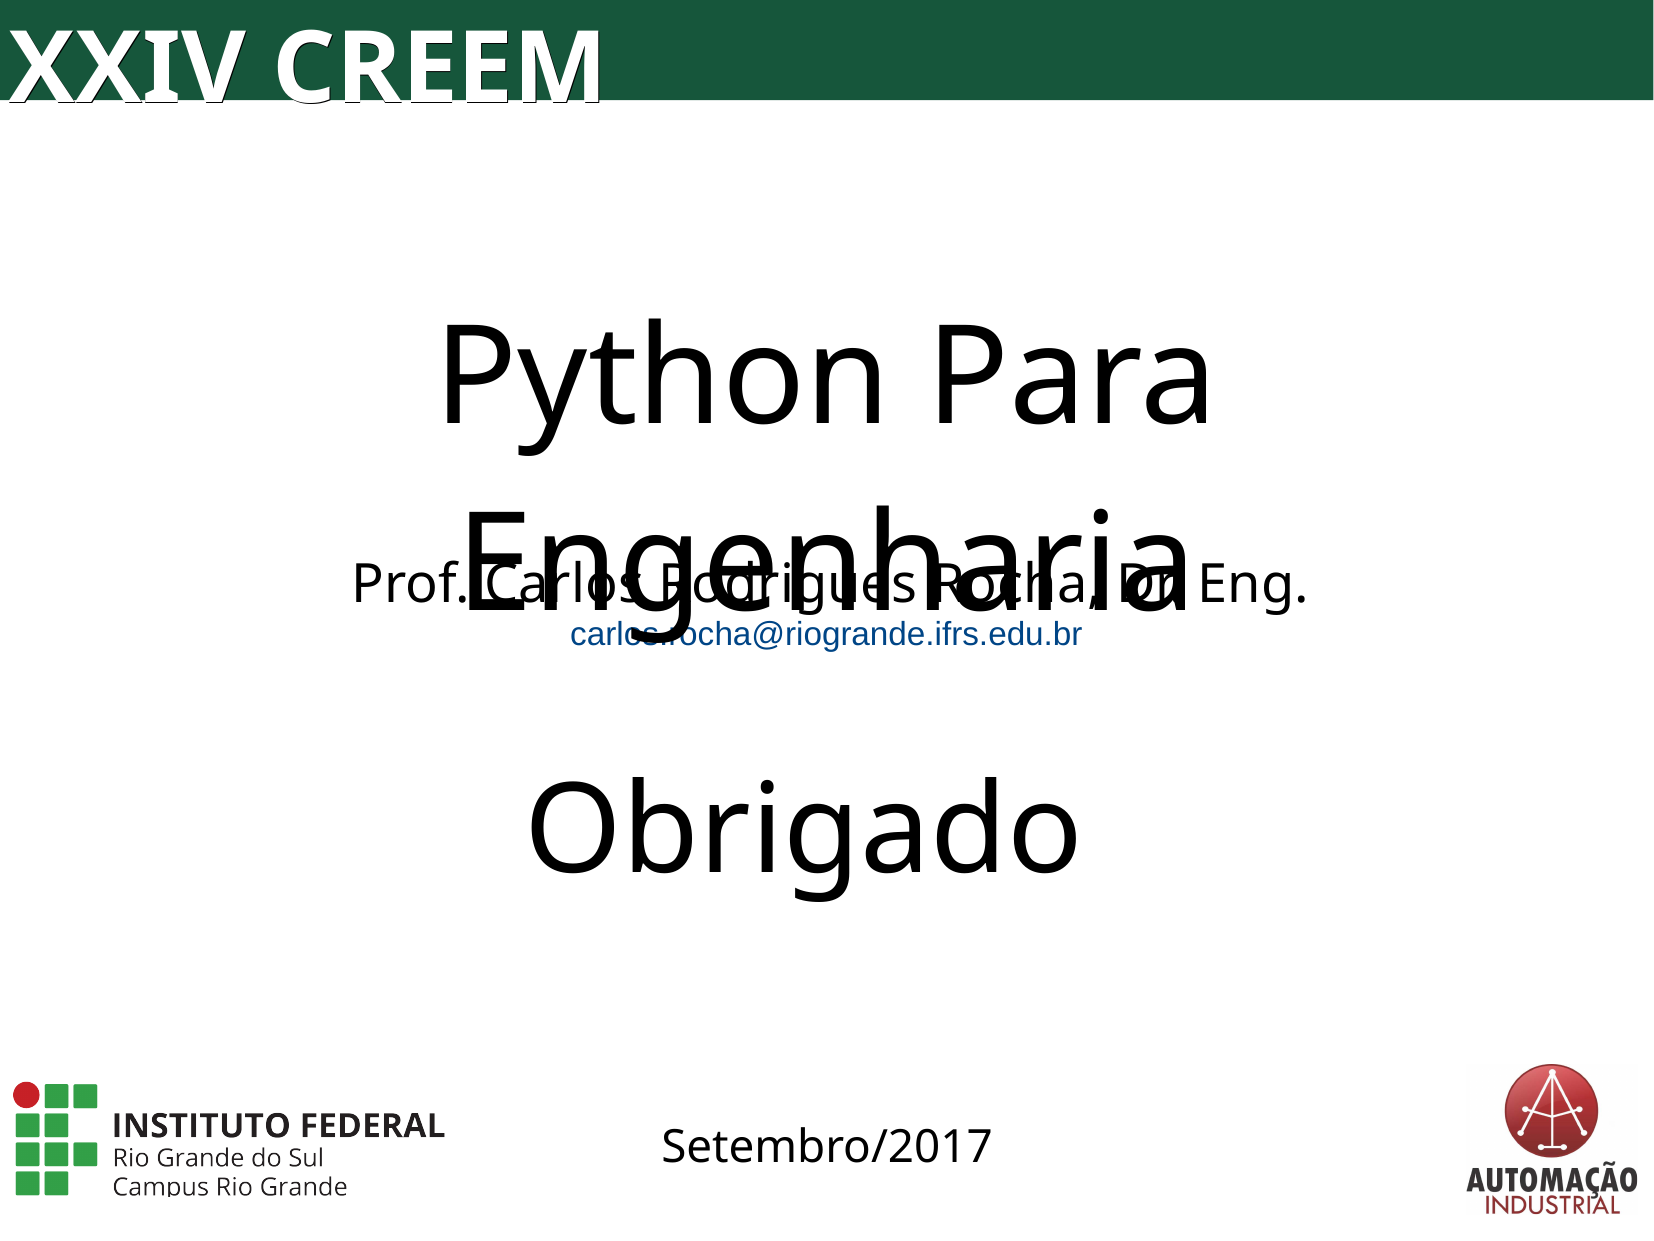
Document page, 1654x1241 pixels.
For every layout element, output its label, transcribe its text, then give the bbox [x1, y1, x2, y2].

text_box Python Para Engenharia [59, 360, 1595, 567]
text_box Prof. Carlos Rodrigues Rocha, Dr. Eng. [1099, 567, 1317, 614]
text_box Obrigado [509, 731, 1144, 903]
text_box carlos.rocha@riogrande.ifrs.edu.br [555, 608, 1099, 661]
text_box [1182, 0, 1654, 101]
text_box Prof. Carlos Rodrigues Rocha, Dr. Eng. [638, 567, 679, 601]
text_box Prof. Carlos Rodrigues Rocha, Dr. Eng. [939, 567, 978, 608]
text_box Prof. Carlos Rodrigues Rocha, Dr. Eng. [557, 567, 595, 608]
text_box Prof. Carlos Rodrigues Rocha, Dr. Eng. [607, 567, 641, 608]
picture [1465, 1063, 1638, 1215]
text_box Prof. Carlos Rodrigues Rocha, Dr. Eng. [969, 574, 1004, 602]
text_box Setembro/2017 [646, 1105, 1007, 1173]
text_box Prof. Carlos Rodrigues Rocha, Dr. Eng. [336, 567, 555, 614]
text_box Prof. Carlos Rodrigues Rocha, Dr. Eng. [1138, 574, 1173, 602]
text_box Prof. Carlos Rodrigues Rocha, Dr. Eng. [722, 567, 792, 608]
text_box Prof. Carlos Rodrigues Rocha, Dr. Eng. [1051, 567, 1095, 608]
text_box Prof. Carlos Rodrigues Rocha, Dr. Eng. [804, 567, 842, 608]
picture [11, 1080, 447, 1198]
text_box Prof. Carlos Rodrigues Rocha, Dr. Eng. [854, 567, 877, 608]
text_box XXIV CREEM [0, 0, 1182, 141]
text_box Prof. Carlos Rodrigues Rocha, Dr. Eng. [1016, 567, 1039, 608]
text_box Prof. Carlos Rodrigues Rocha, Dr. Eng. [691, 567, 727, 608]
text_box Prof. Carlos Rodrigues Rocha, Dr. Eng. [889, 567, 927, 608]
